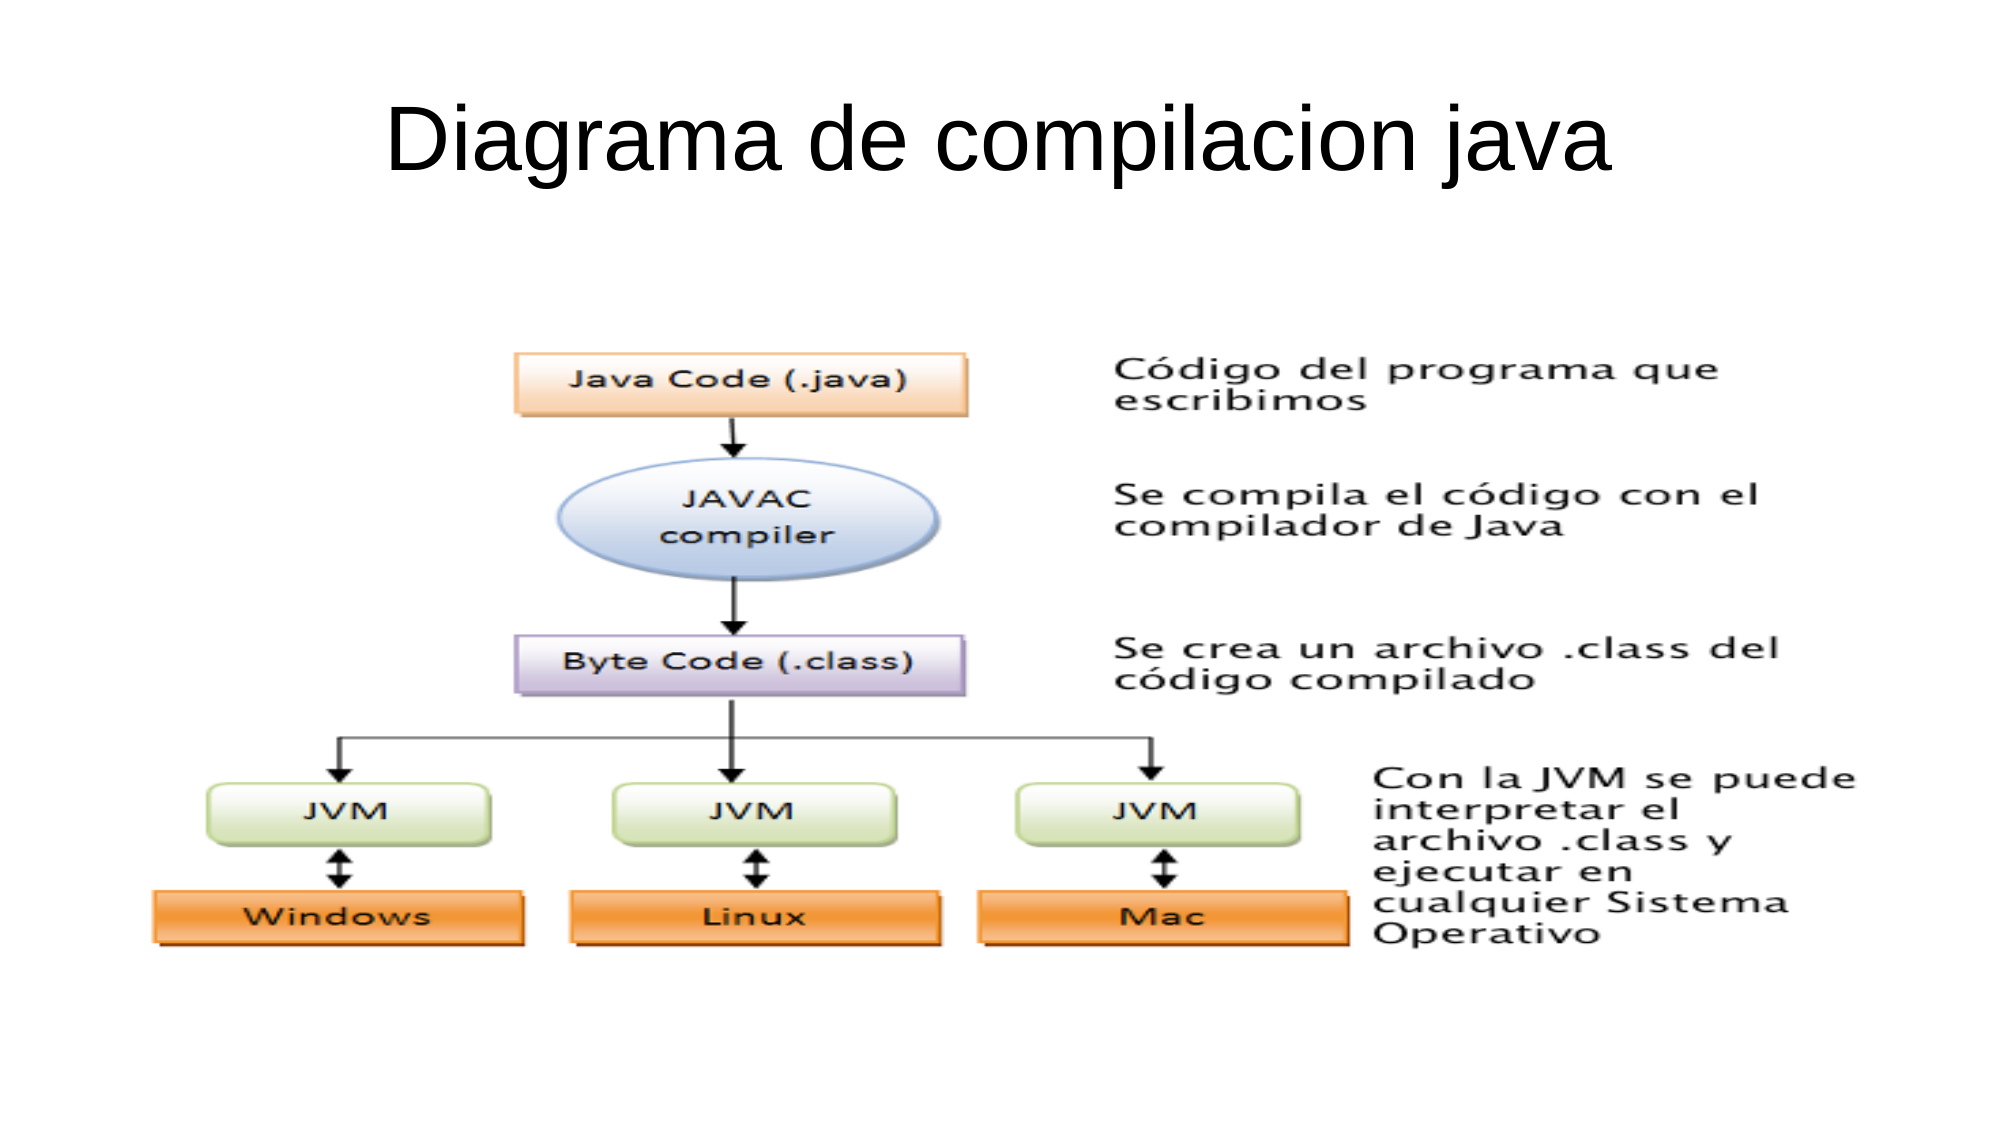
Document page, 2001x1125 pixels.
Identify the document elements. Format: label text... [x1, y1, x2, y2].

title Diagrama de compilacion java [99, 44, 1900, 233]
picture [147, 295, 1890, 1004]
